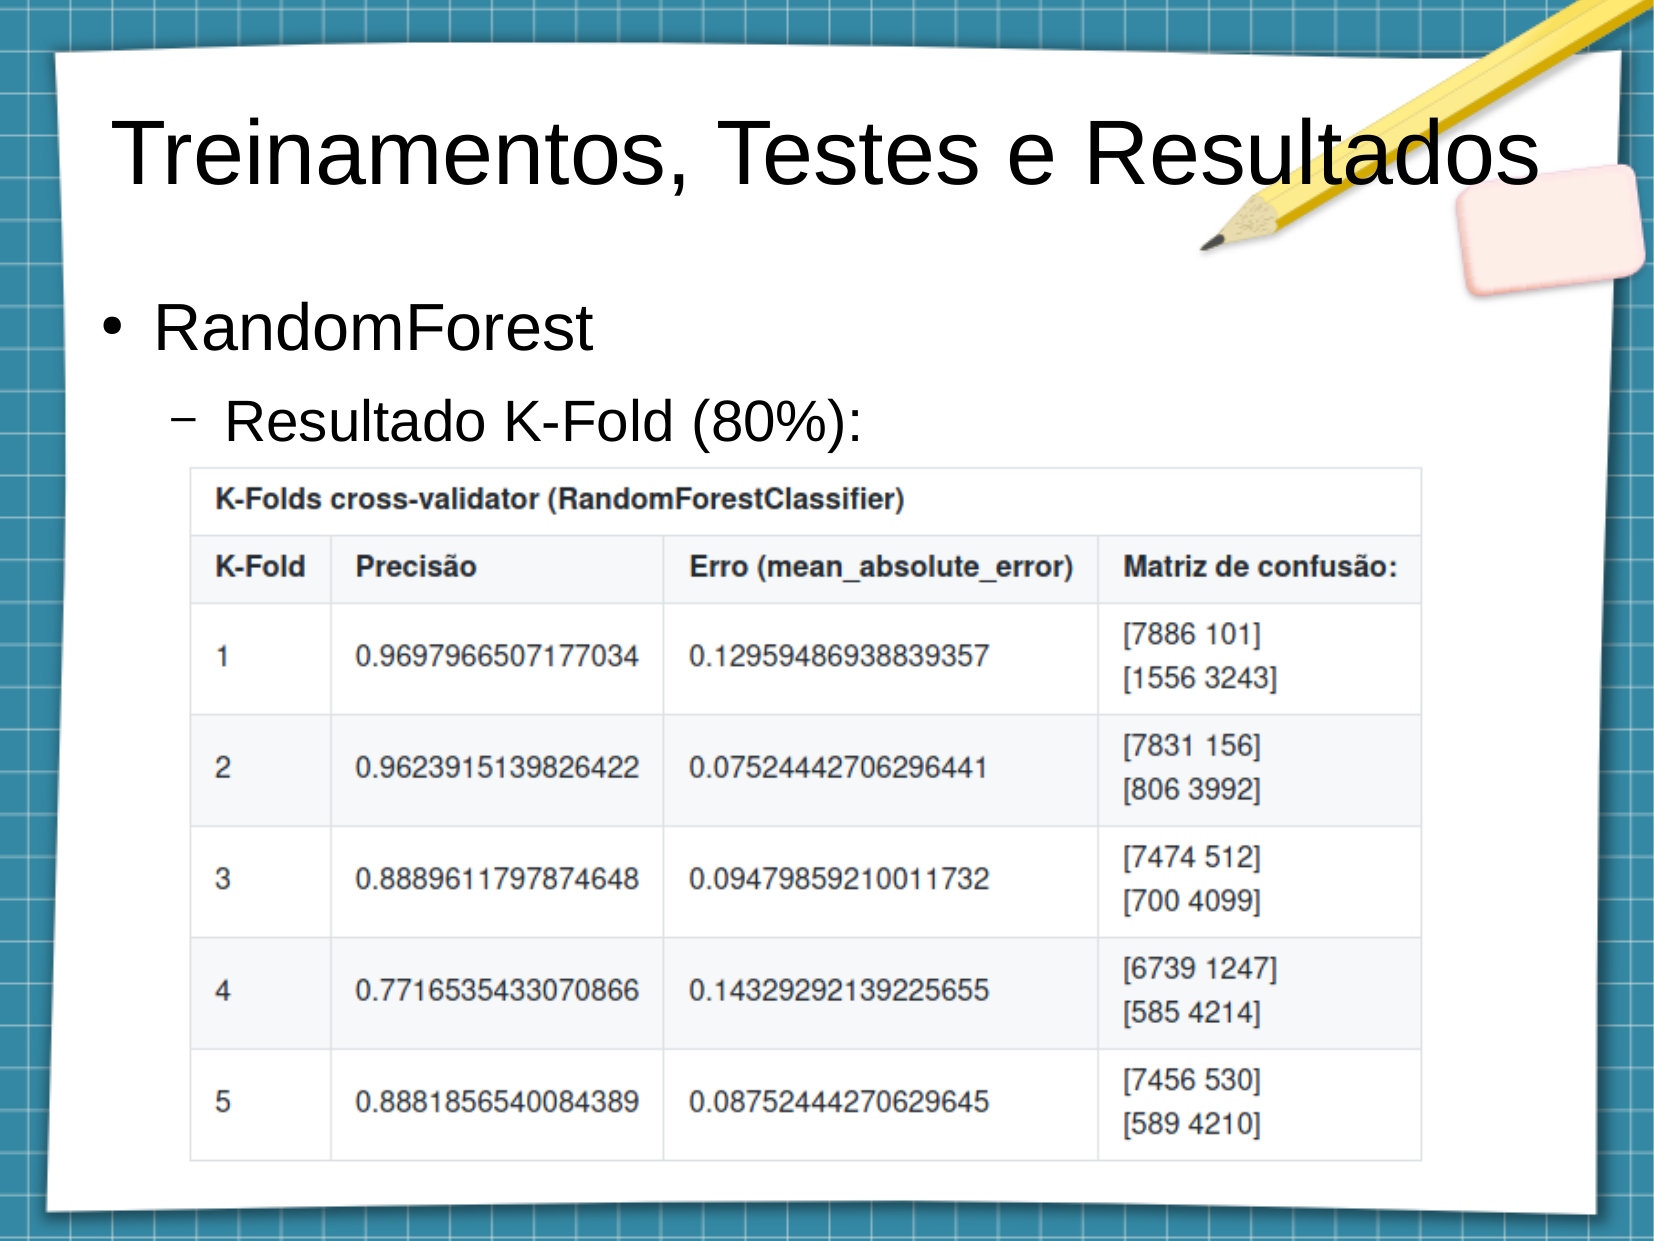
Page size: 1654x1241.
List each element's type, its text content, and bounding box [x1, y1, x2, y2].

title Treinamentos, Testes e Resultados [82, 49, 1571, 257]
picture [0, 0, 1654, 1241]
list RandomForest Resultado K-Fold (80%): [82, 290, 1571, 544]
